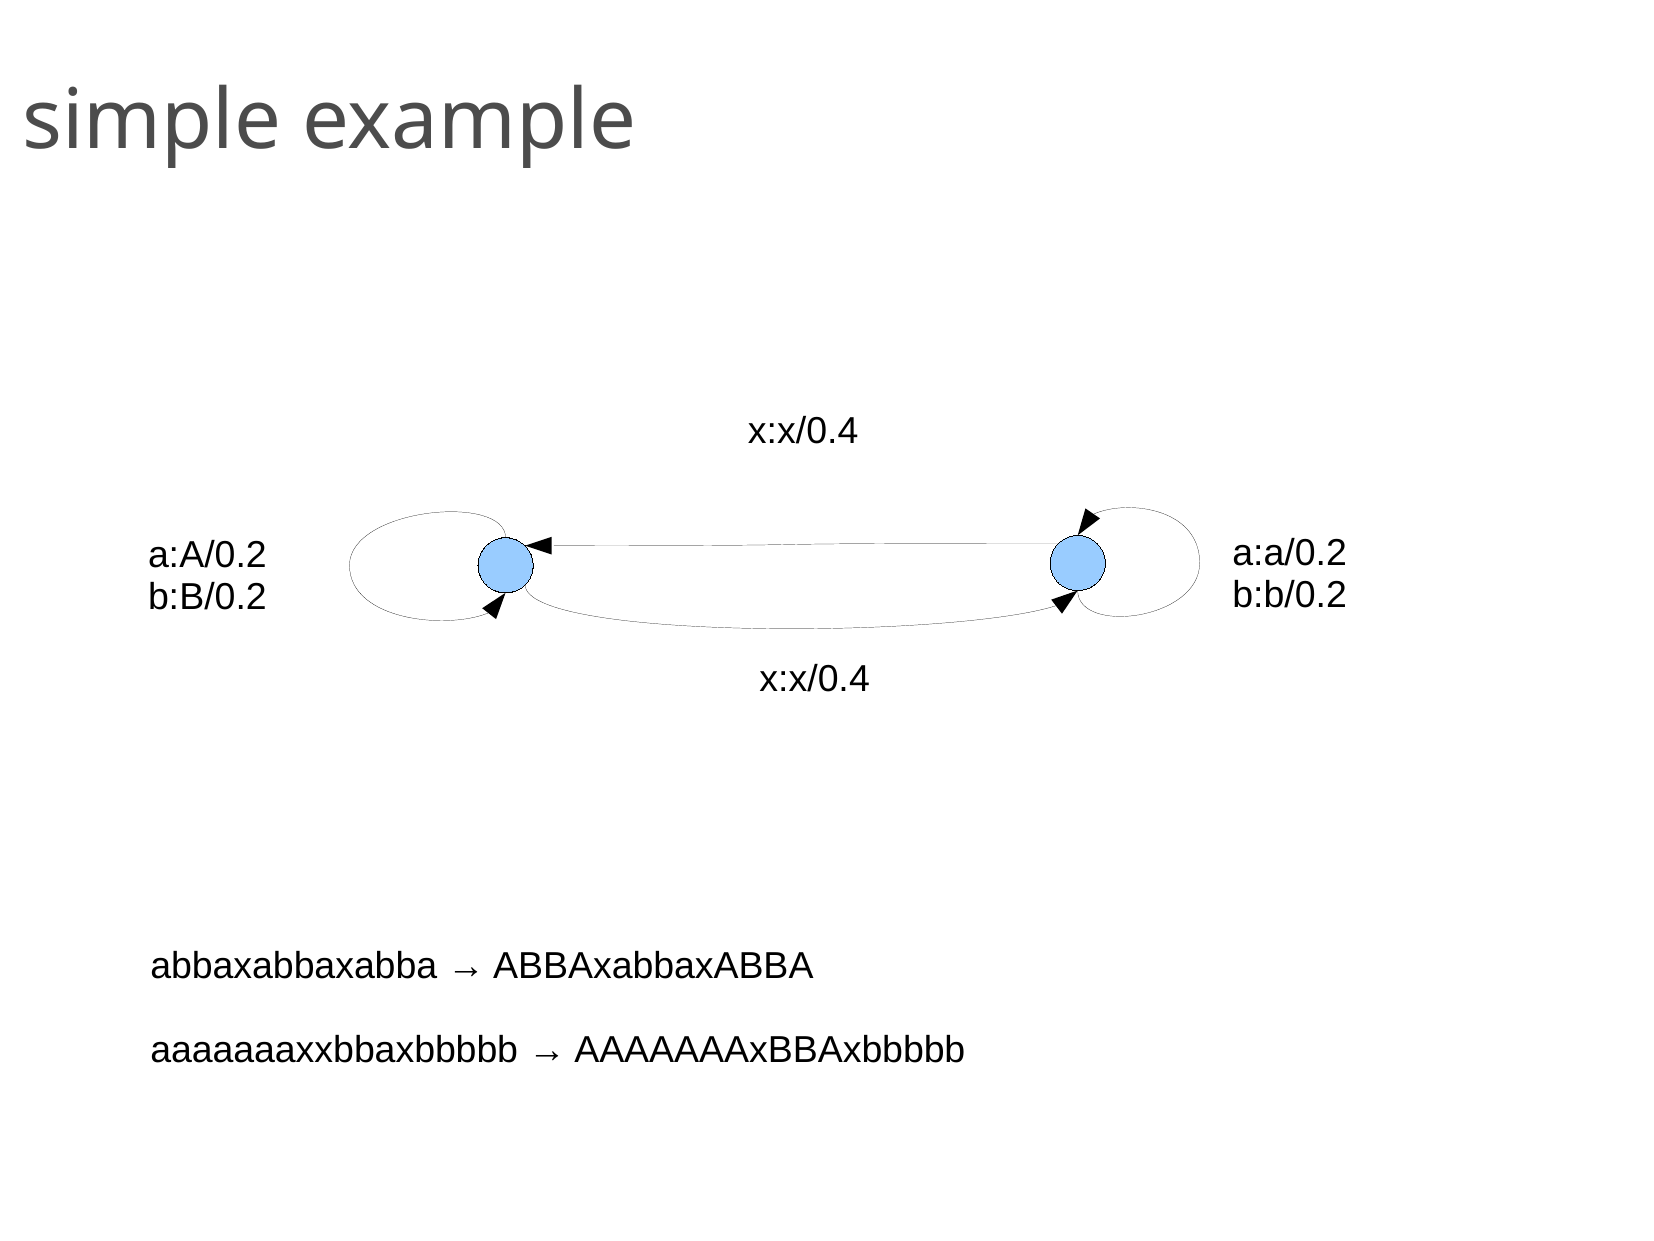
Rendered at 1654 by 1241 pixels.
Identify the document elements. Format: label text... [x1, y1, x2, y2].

text_box [1050, 535, 1106, 591]
title simple example [22, 19, 1654, 213]
text_box a:a/0.2 b:b/0.2 [1217, 523, 1409, 623]
text_box a:A/0.2 b:B/0.2 [133, 526, 334, 628]
text_box [477, 537, 534, 593]
text_box abbaxabbaxabba → ABBAxabbaxABBA aaaaaaaxxbbaxbbbbb → AAAAAAAxBBAxbbbbb [135, 937, 1508, 1079]
text_box x:x/0.4 [733, 402, 890, 459]
text_box x:x/0.4 [744, 650, 986, 708]
